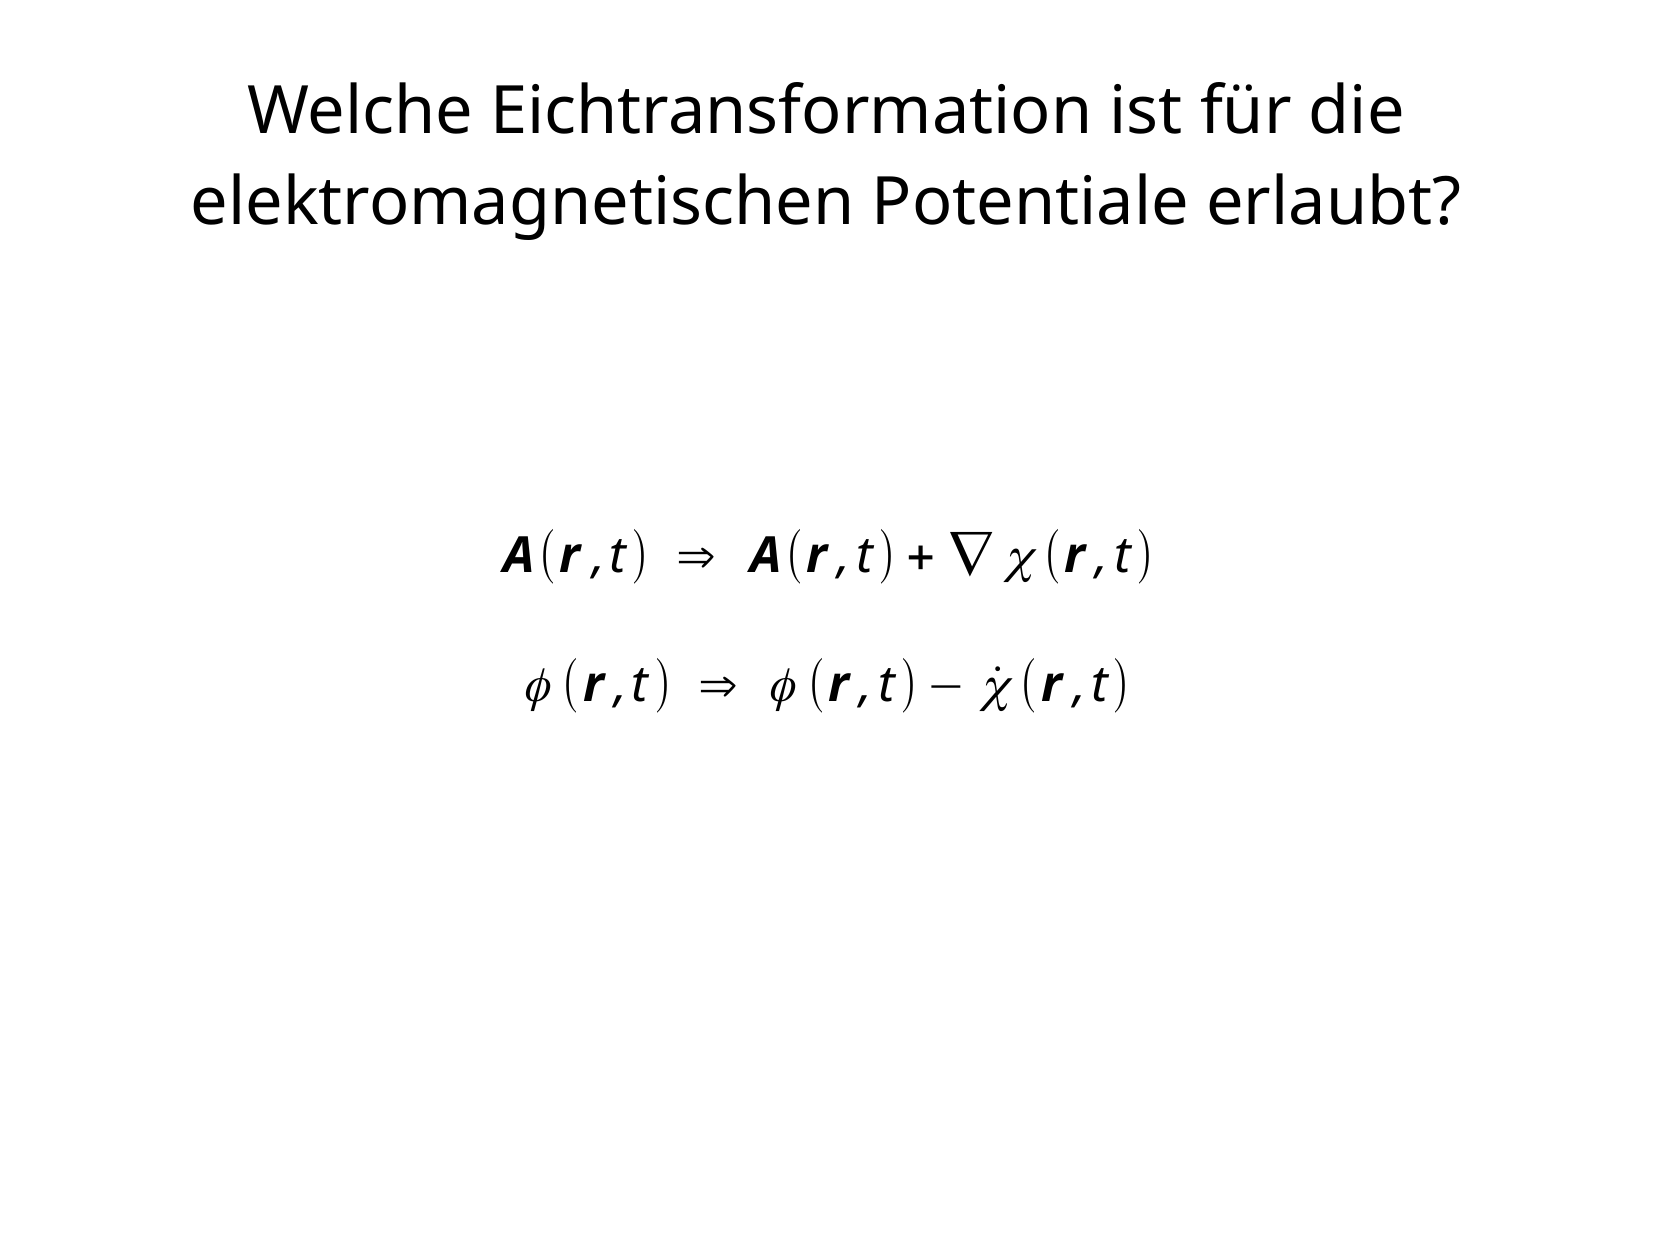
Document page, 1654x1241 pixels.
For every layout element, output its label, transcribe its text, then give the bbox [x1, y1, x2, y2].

title Welche Eichtransformation ist für die elektromagnetischen Potentiale erlaubt? [82, 49, 1571, 257]
chart [494, 526, 1160, 715]
